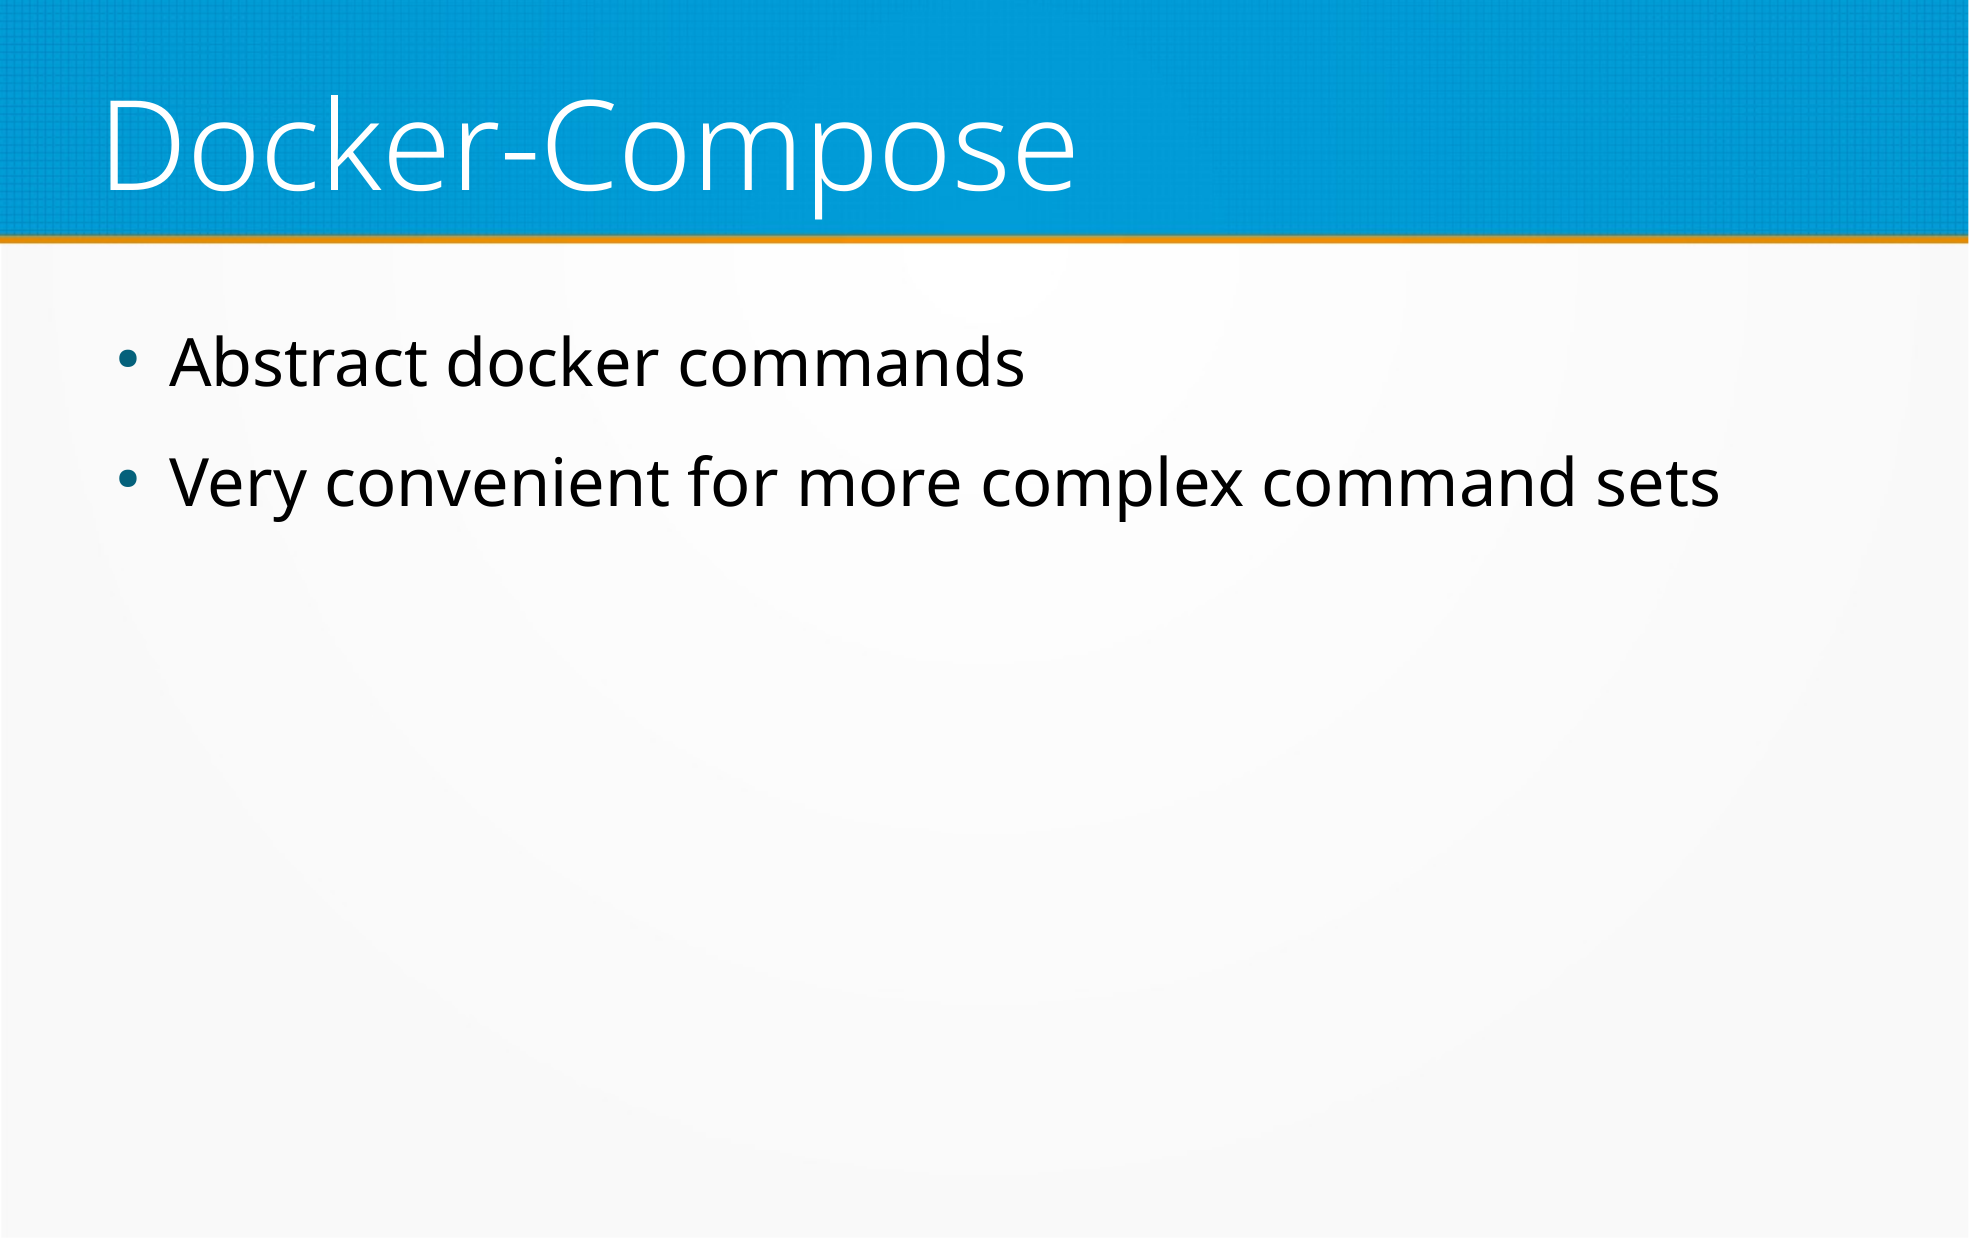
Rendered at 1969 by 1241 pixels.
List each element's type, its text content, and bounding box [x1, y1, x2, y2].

picture [0, 233, 1969, 1241]
title Docker-Compose [98, 19, 1870, 227]
list Abstract docker commands Very convenient for more complex command sets [98, 315, 1861, 1081]
